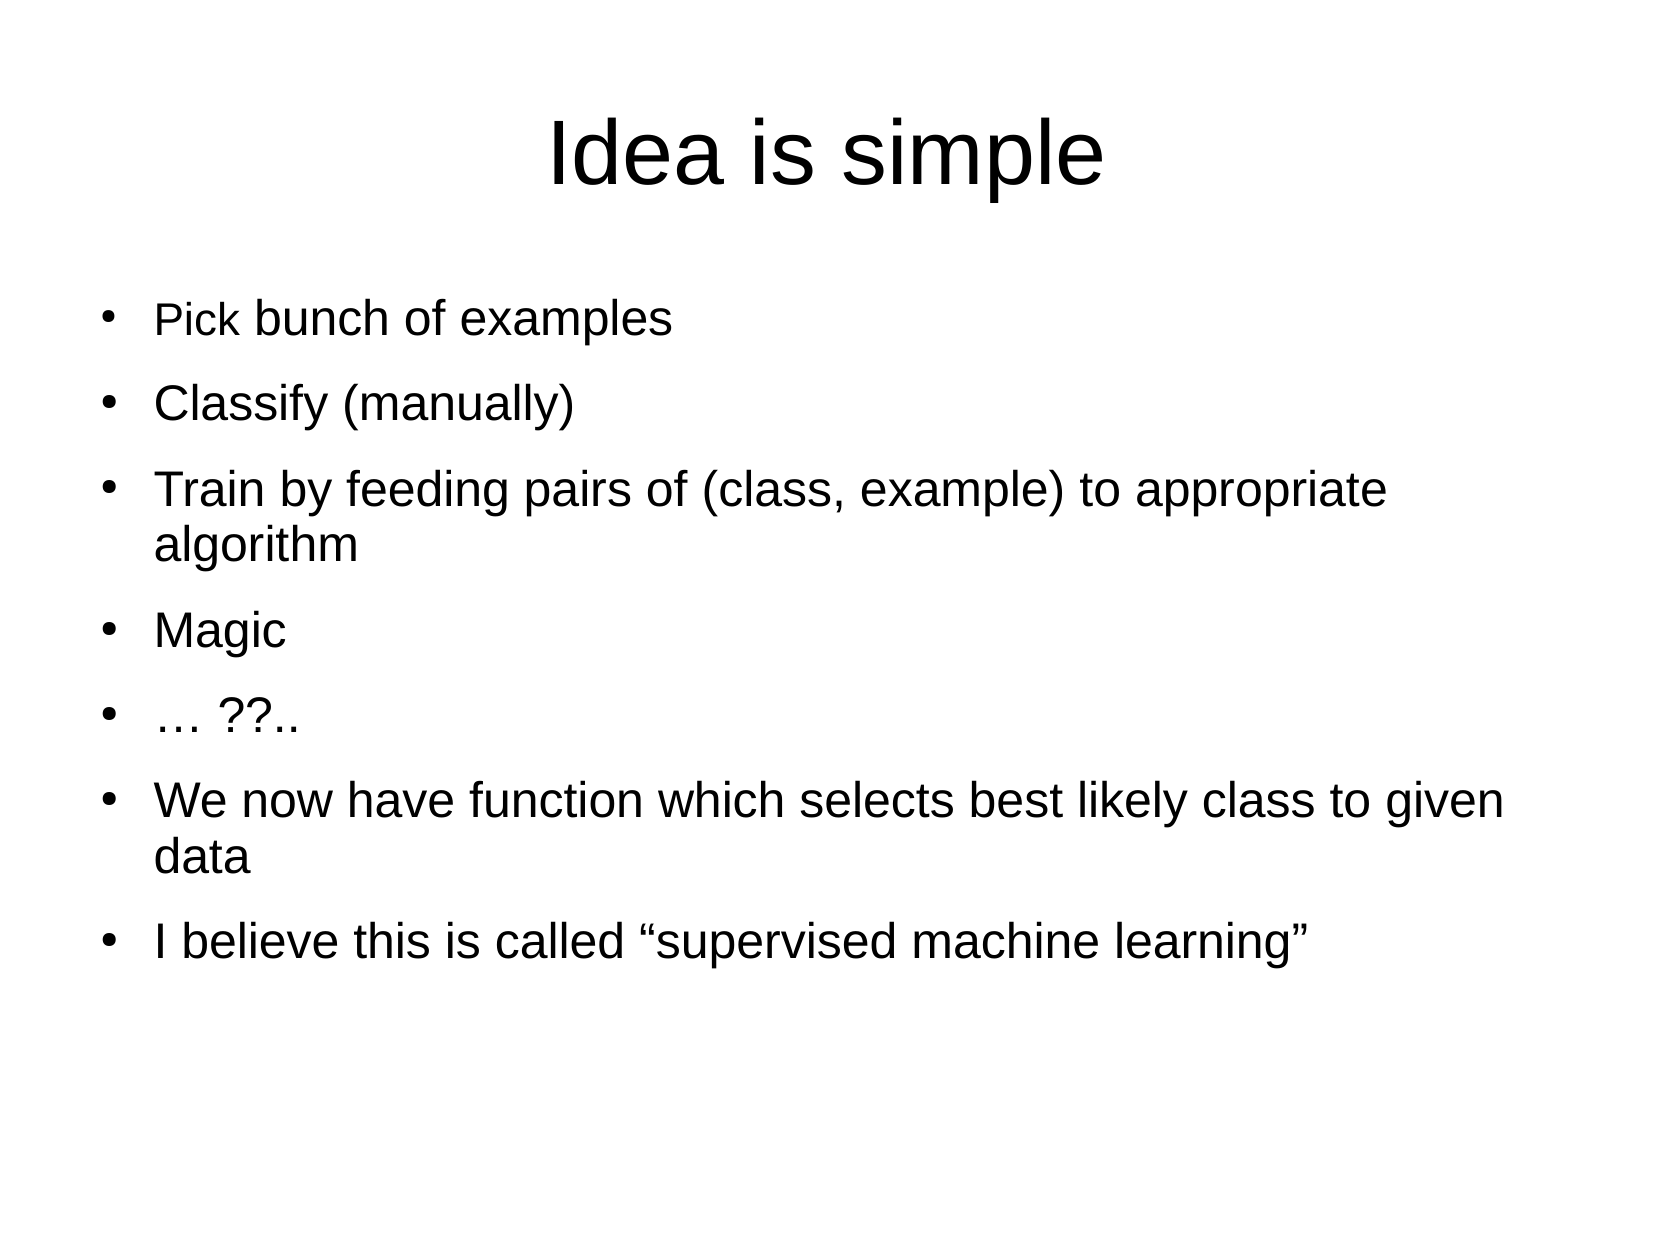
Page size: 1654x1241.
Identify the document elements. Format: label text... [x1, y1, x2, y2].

title Idea is simple [82, 49, 1571, 257]
list Pick bunch of examples Classify (manually) Train by feeding pairs of (class, example) to appropriate algorithm Magic … ??.. We now have function which selects best likely class to given data I believe this is called “supervised machine learning” [82, 290, 1538, 1010]
